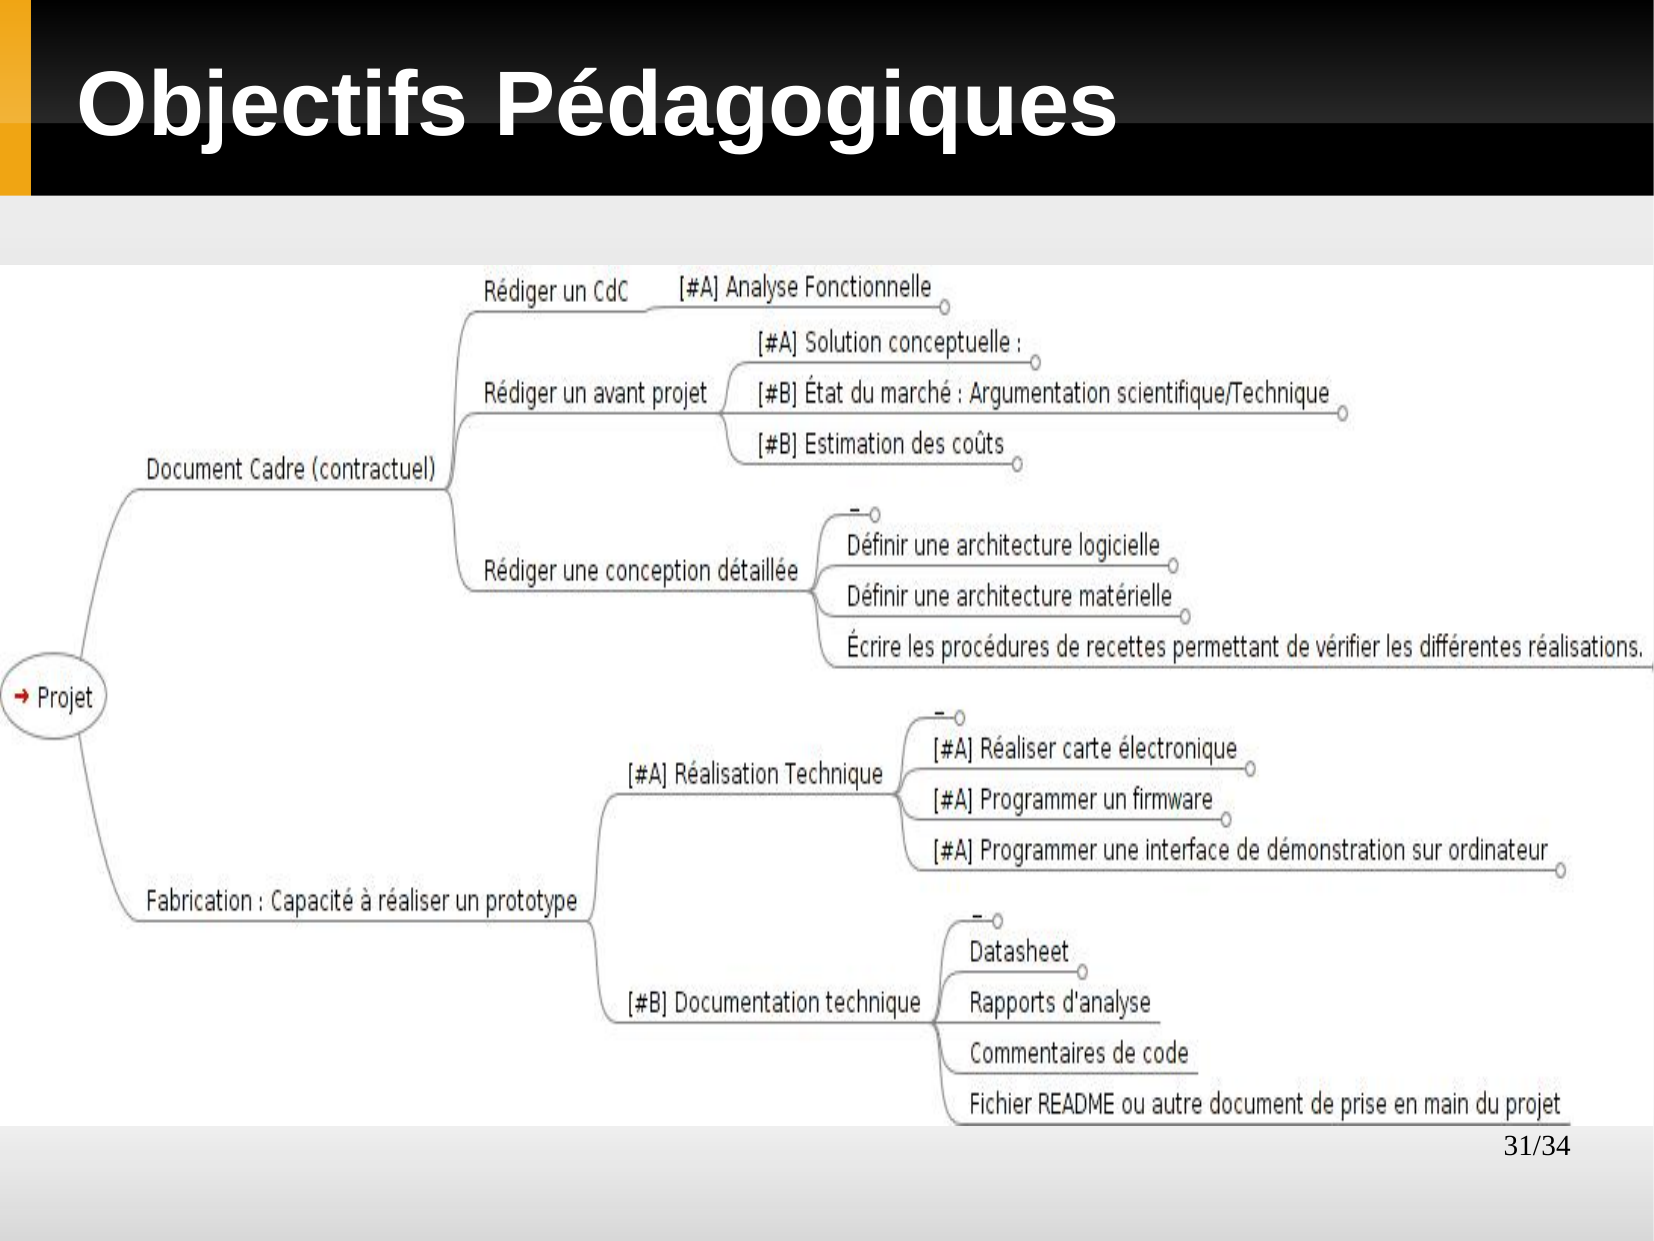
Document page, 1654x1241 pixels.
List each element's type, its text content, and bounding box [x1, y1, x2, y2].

picture [0, 0, 1654, 1241]
title Objectifs Pédagogiques [76, 0, 1565, 208]
